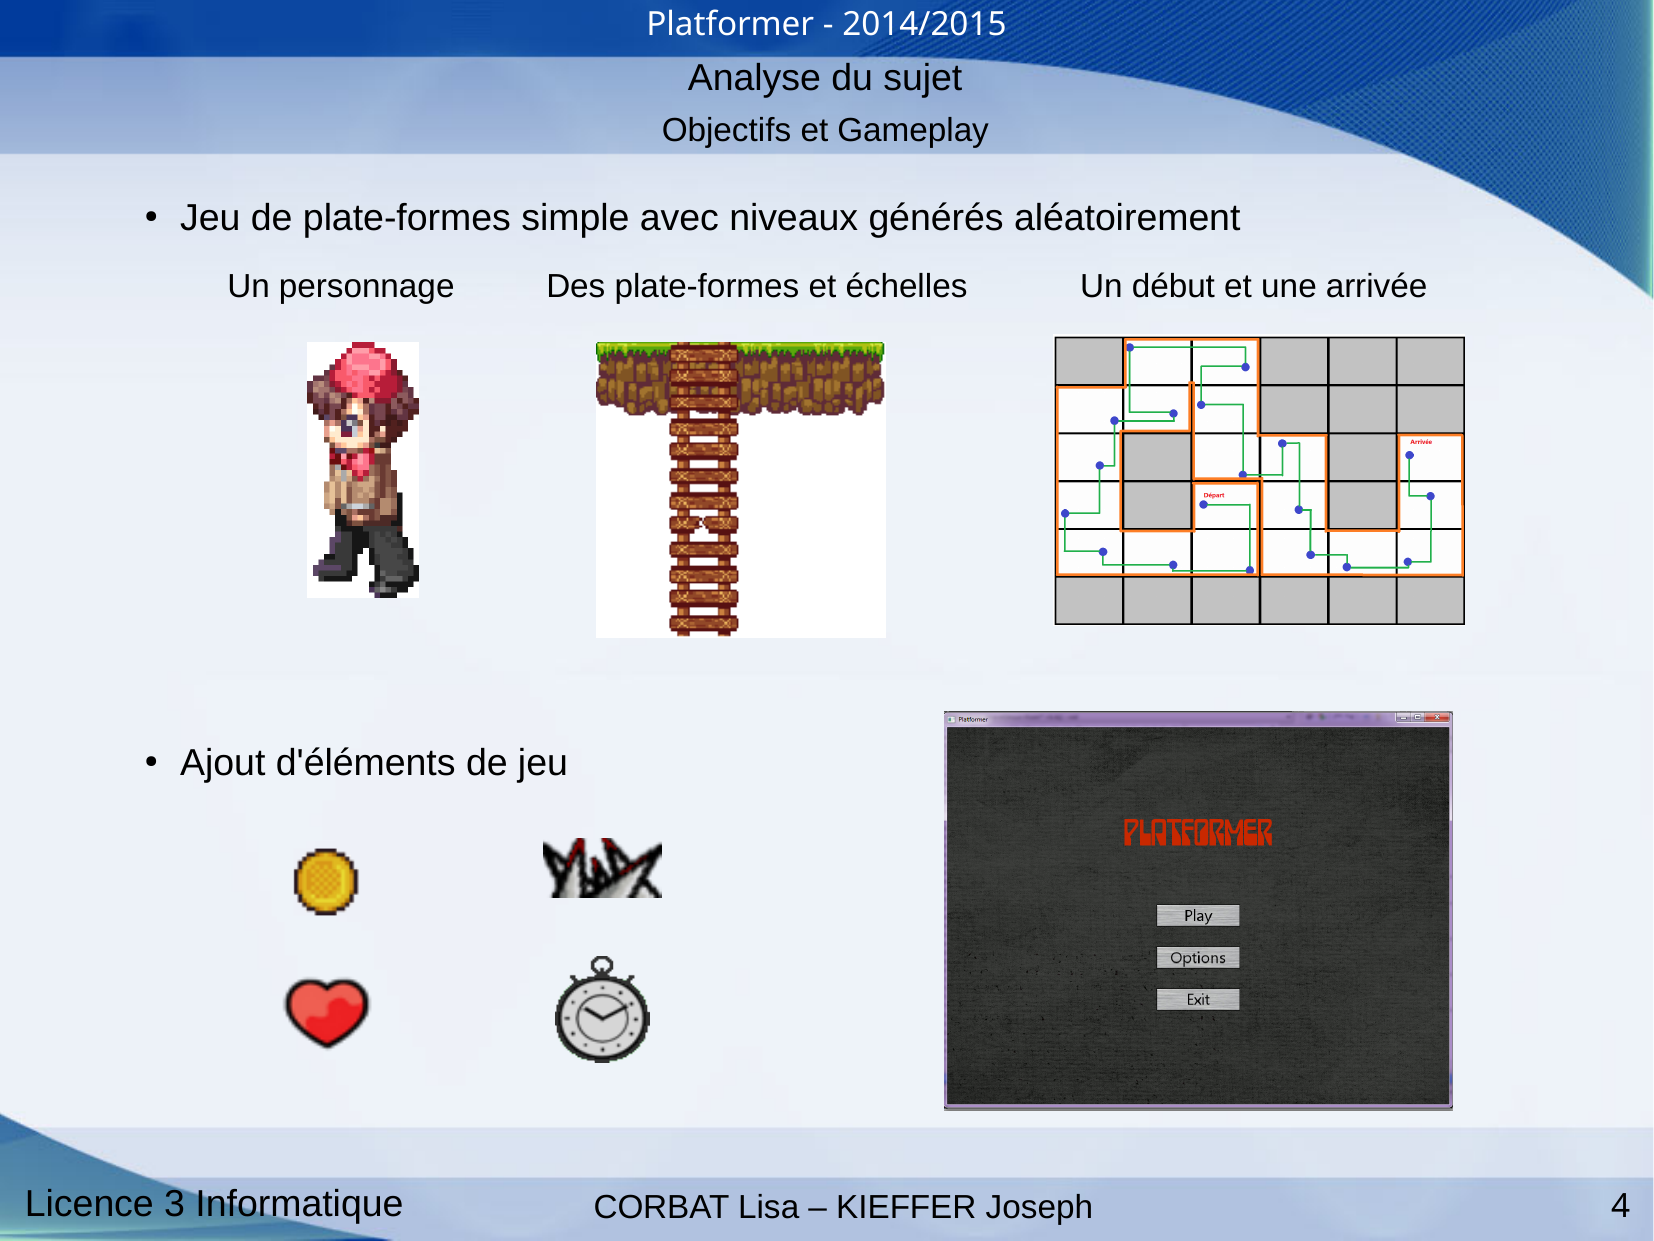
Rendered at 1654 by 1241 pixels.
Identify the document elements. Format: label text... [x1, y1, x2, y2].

text_box Un début et une arrivée [1065, 259, 1443, 312]
text_box Un personnage [212, 259, 470, 312]
text_box Jeu de plate-formes simple avec niveaux générés aléatoirement [129, 188, 1256, 246]
text_box Objectifs et Gameplay [647, 104, 1004, 157]
text_box Des plate-formes et échelles [531, 259, 984, 312]
text_box Analyse du sujet [673, 49, 977, 104]
picture [0, 0, 1654, 1241]
text_box Ajout d'éléments de jeu [129, 734, 583, 792]
